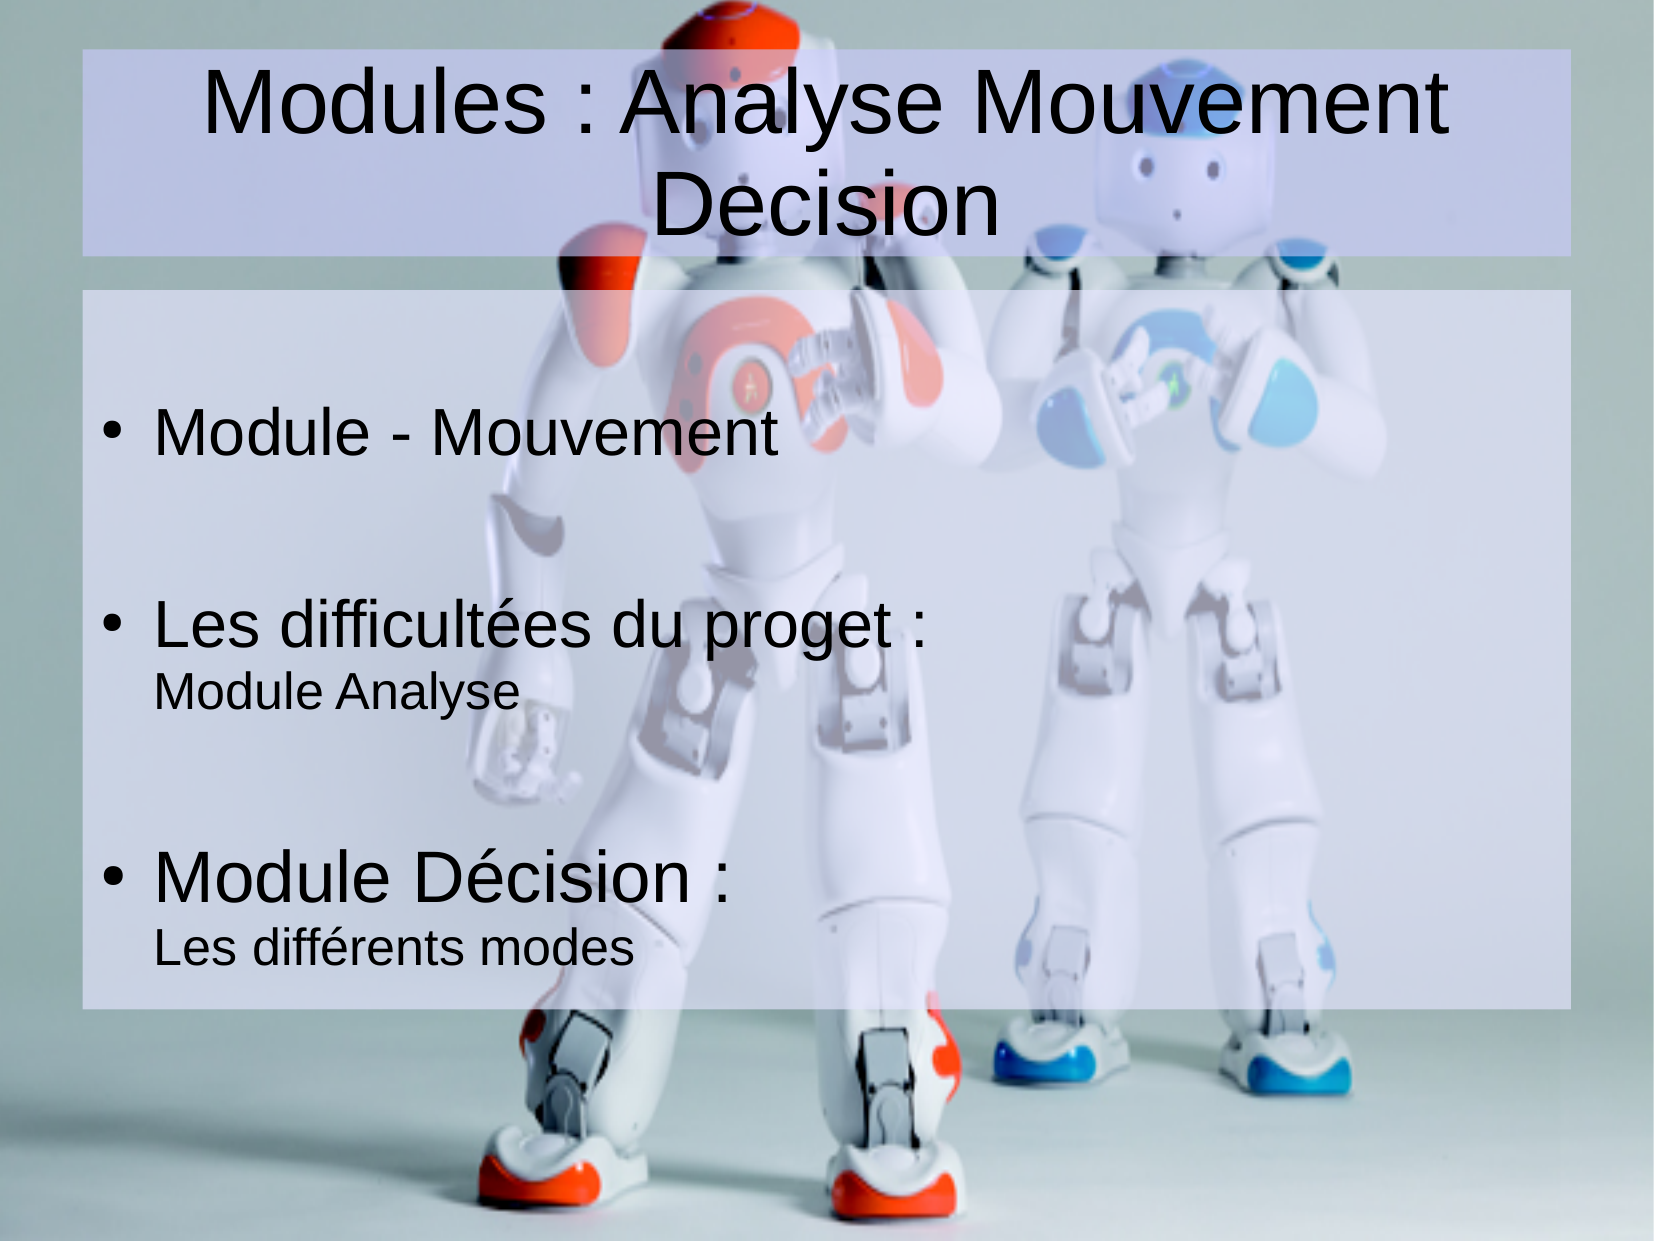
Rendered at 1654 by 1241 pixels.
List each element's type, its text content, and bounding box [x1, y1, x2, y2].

title Modules : Analyse Mouvement Decision [82, 49, 1571, 257]
list Module - Mouvement Les difficultées du proget : Module Analyse Module Décision : Les différents modes [82, 290, 1571, 1010]
picture [0, 0, 1654, 1241]
